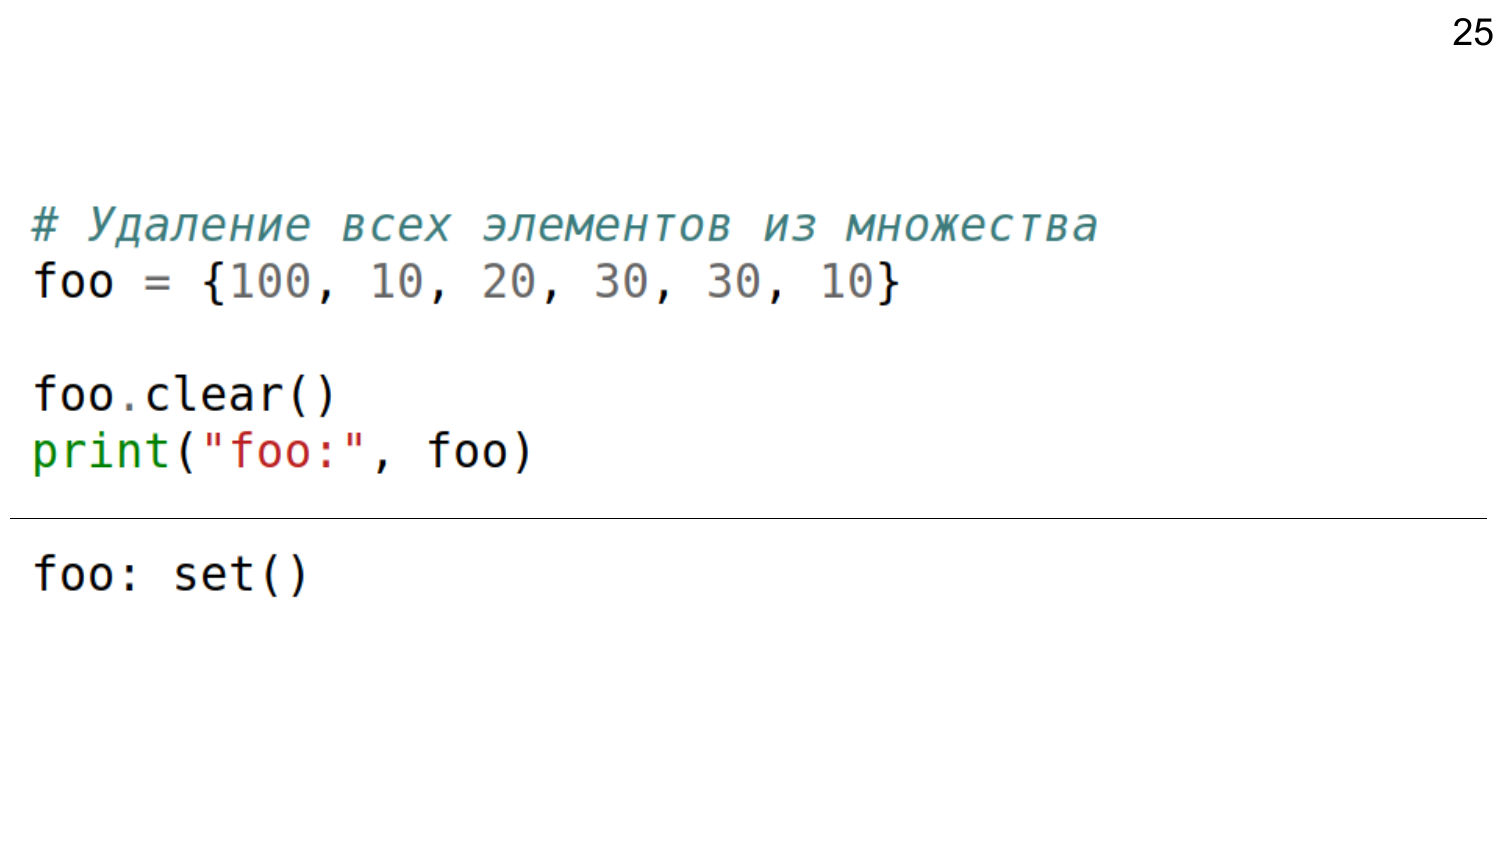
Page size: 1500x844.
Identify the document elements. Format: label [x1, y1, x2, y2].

picture [20, 191, 1114, 488]
picture [26, 537, 313, 613]
